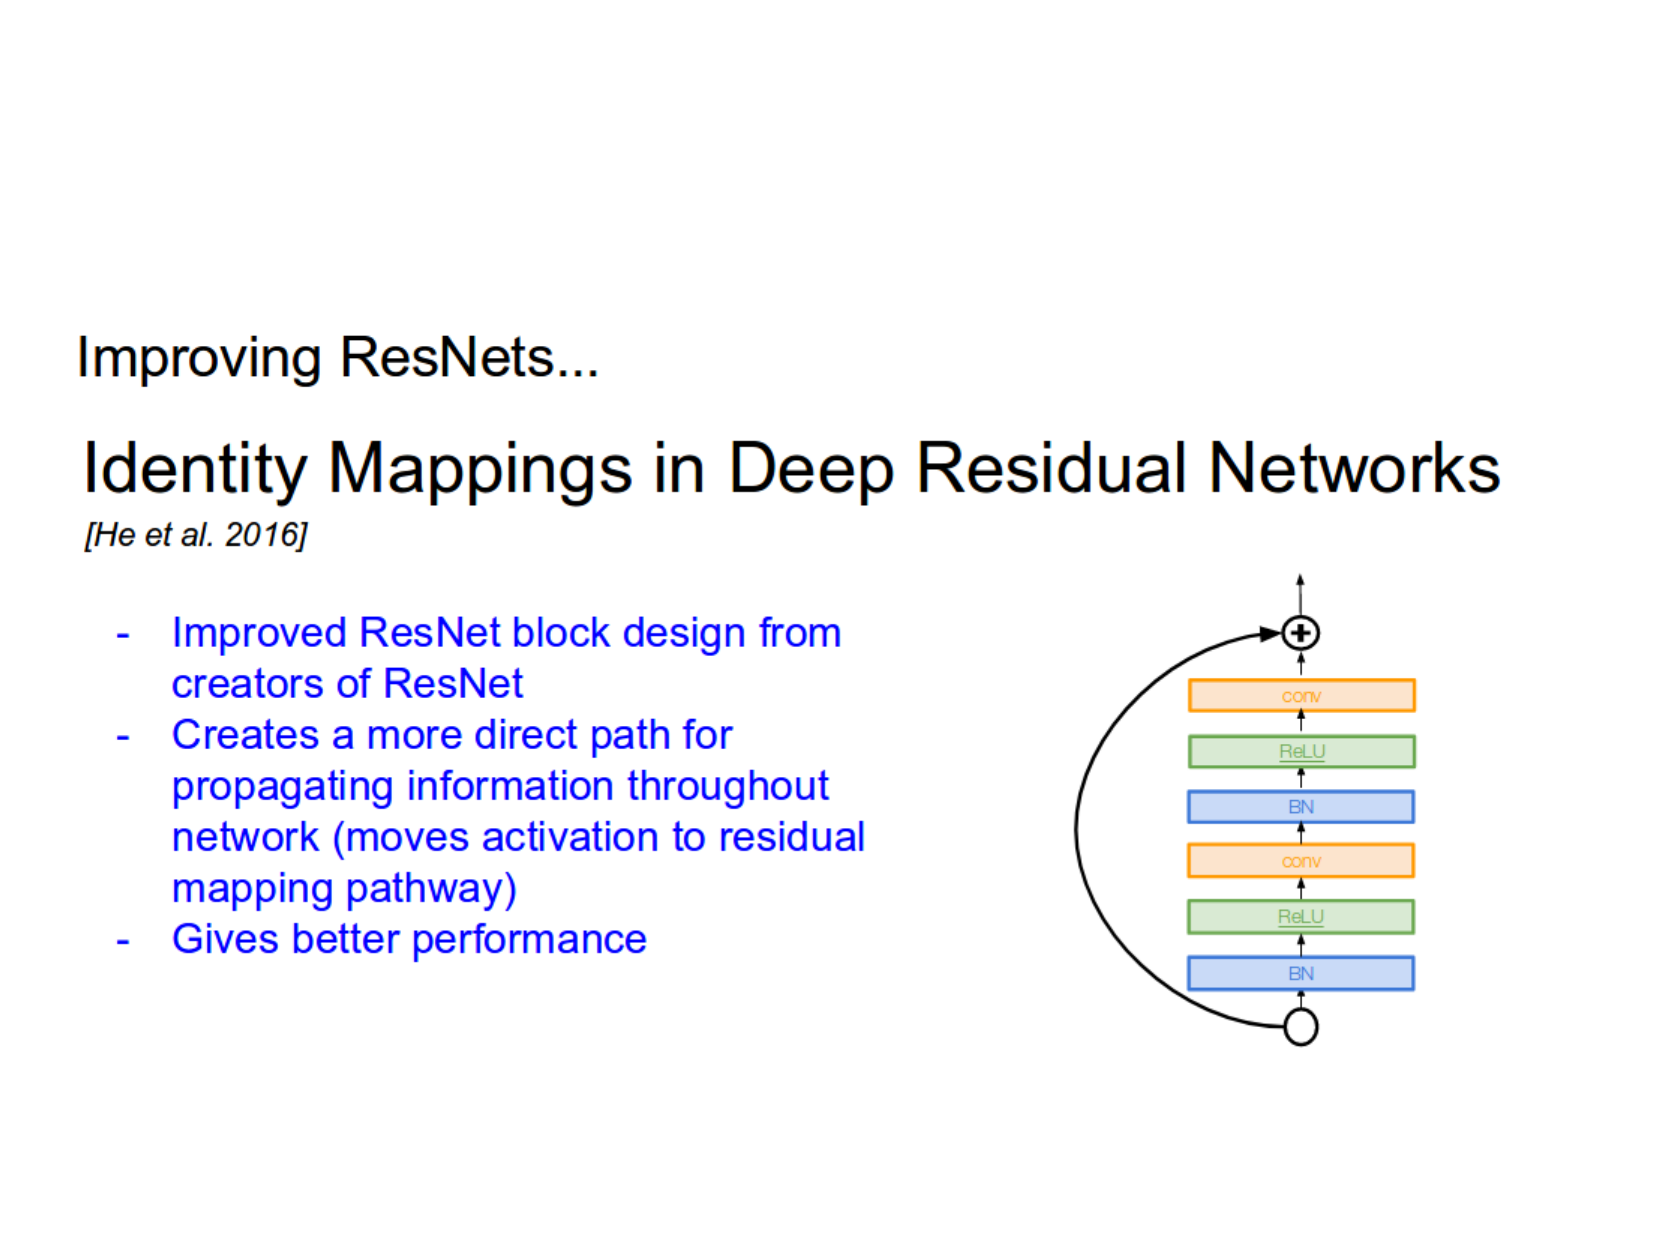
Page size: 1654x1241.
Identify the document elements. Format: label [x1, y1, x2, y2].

picture [35, 318, 1654, 1111]
